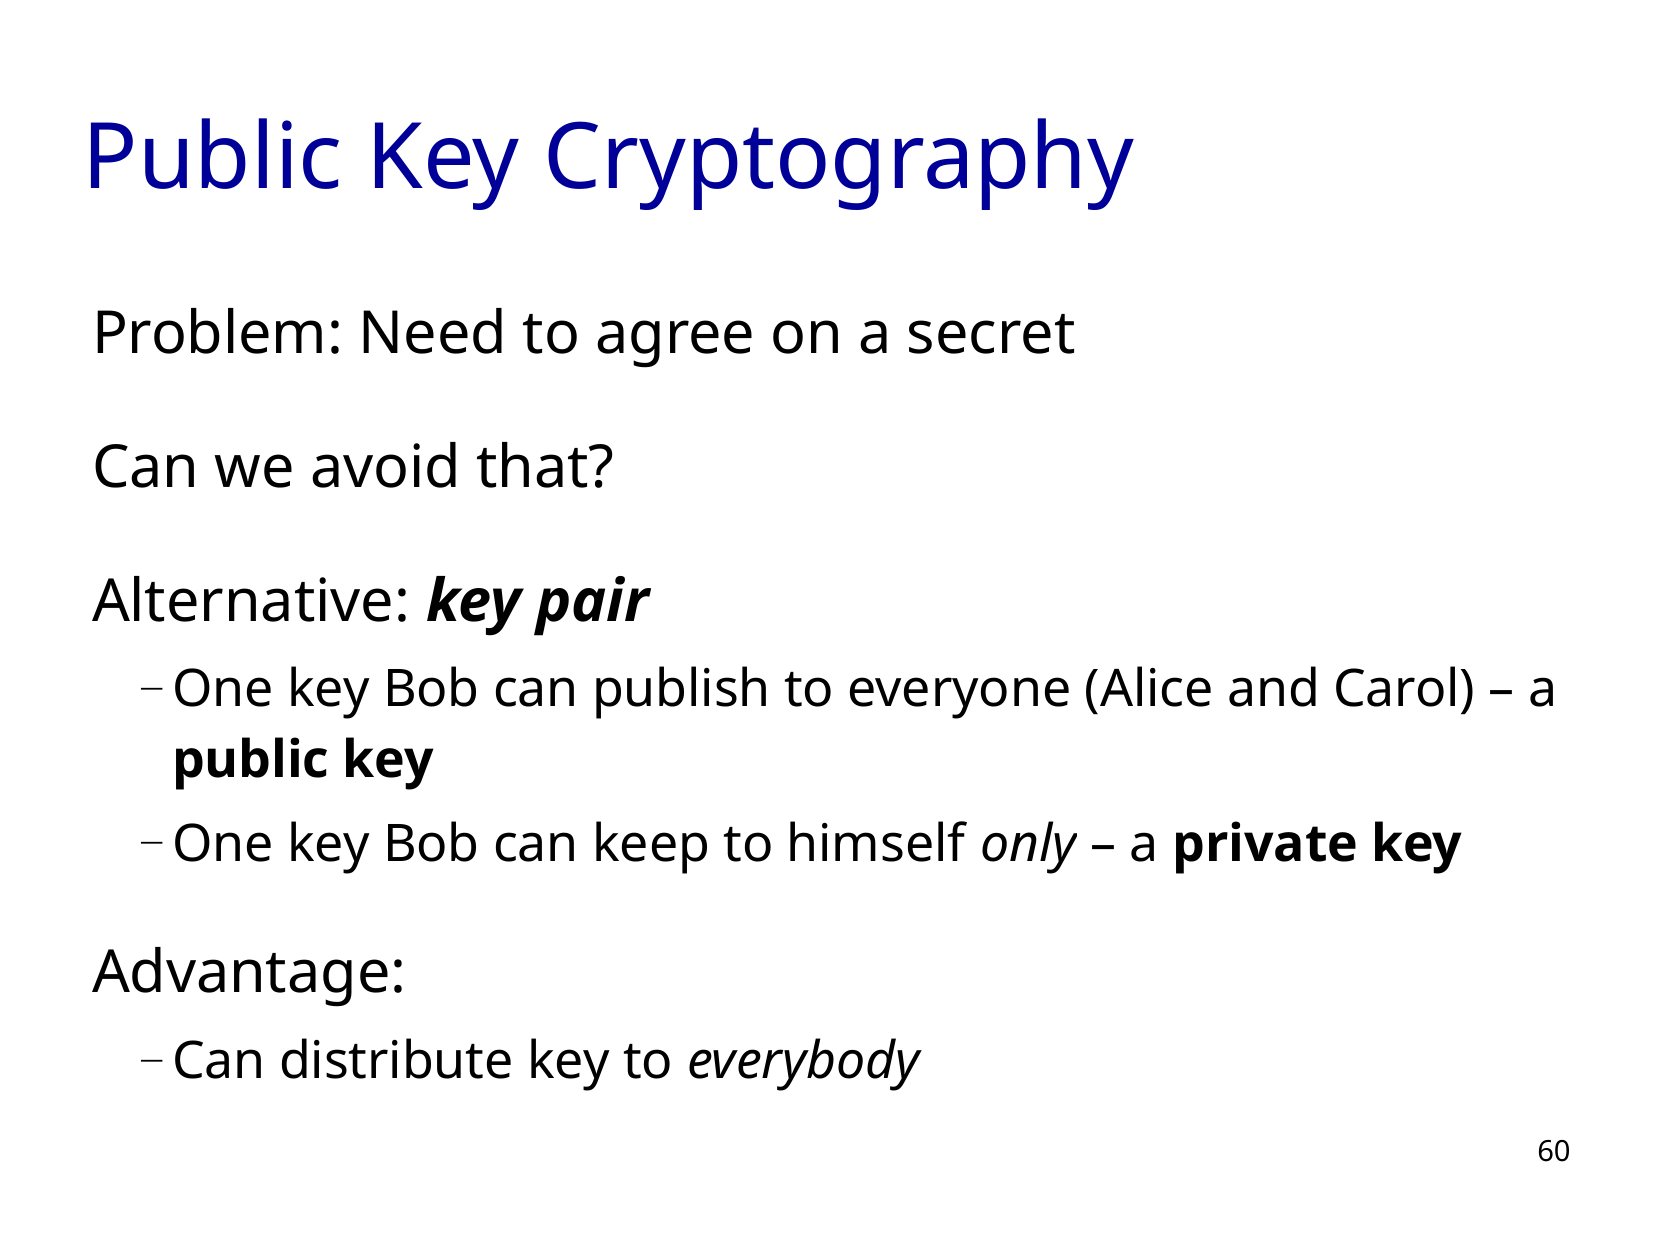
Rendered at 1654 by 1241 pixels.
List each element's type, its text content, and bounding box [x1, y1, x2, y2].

list Problem: Need to agree on a secret Can we avoid that? Alternative: key pair One key Bob can publish to everyone (Alice and Carol) – a public key One key Bob can keep to himself only – a private key Advantage: Can distribute key to everybody [60, 290, 1571, 1096]
title Public Key Cryptography [82, 49, 1571, 257]
